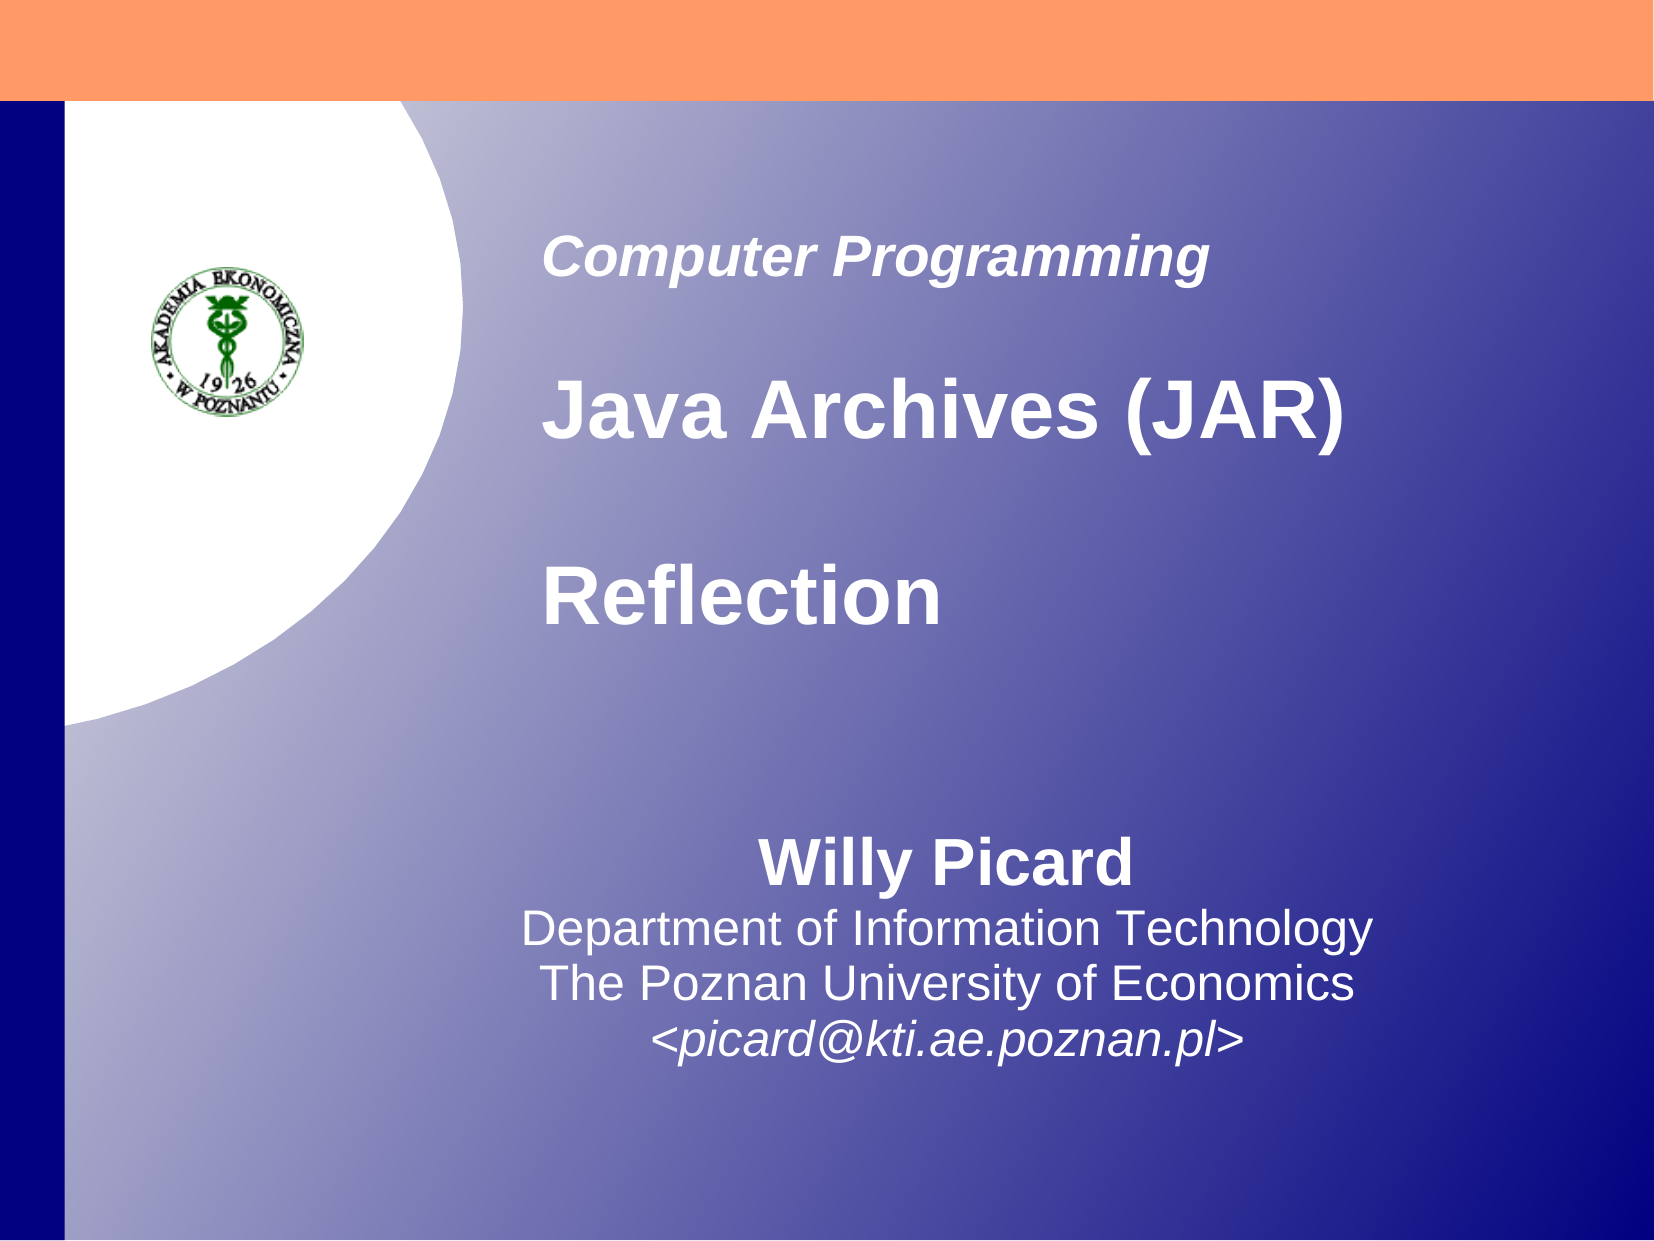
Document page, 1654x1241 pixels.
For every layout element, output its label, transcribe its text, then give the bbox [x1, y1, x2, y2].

picture [151, 267, 304, 417]
title Computer Programming Java Archives (JAR) Reflection [541, 223, 1588, 653]
